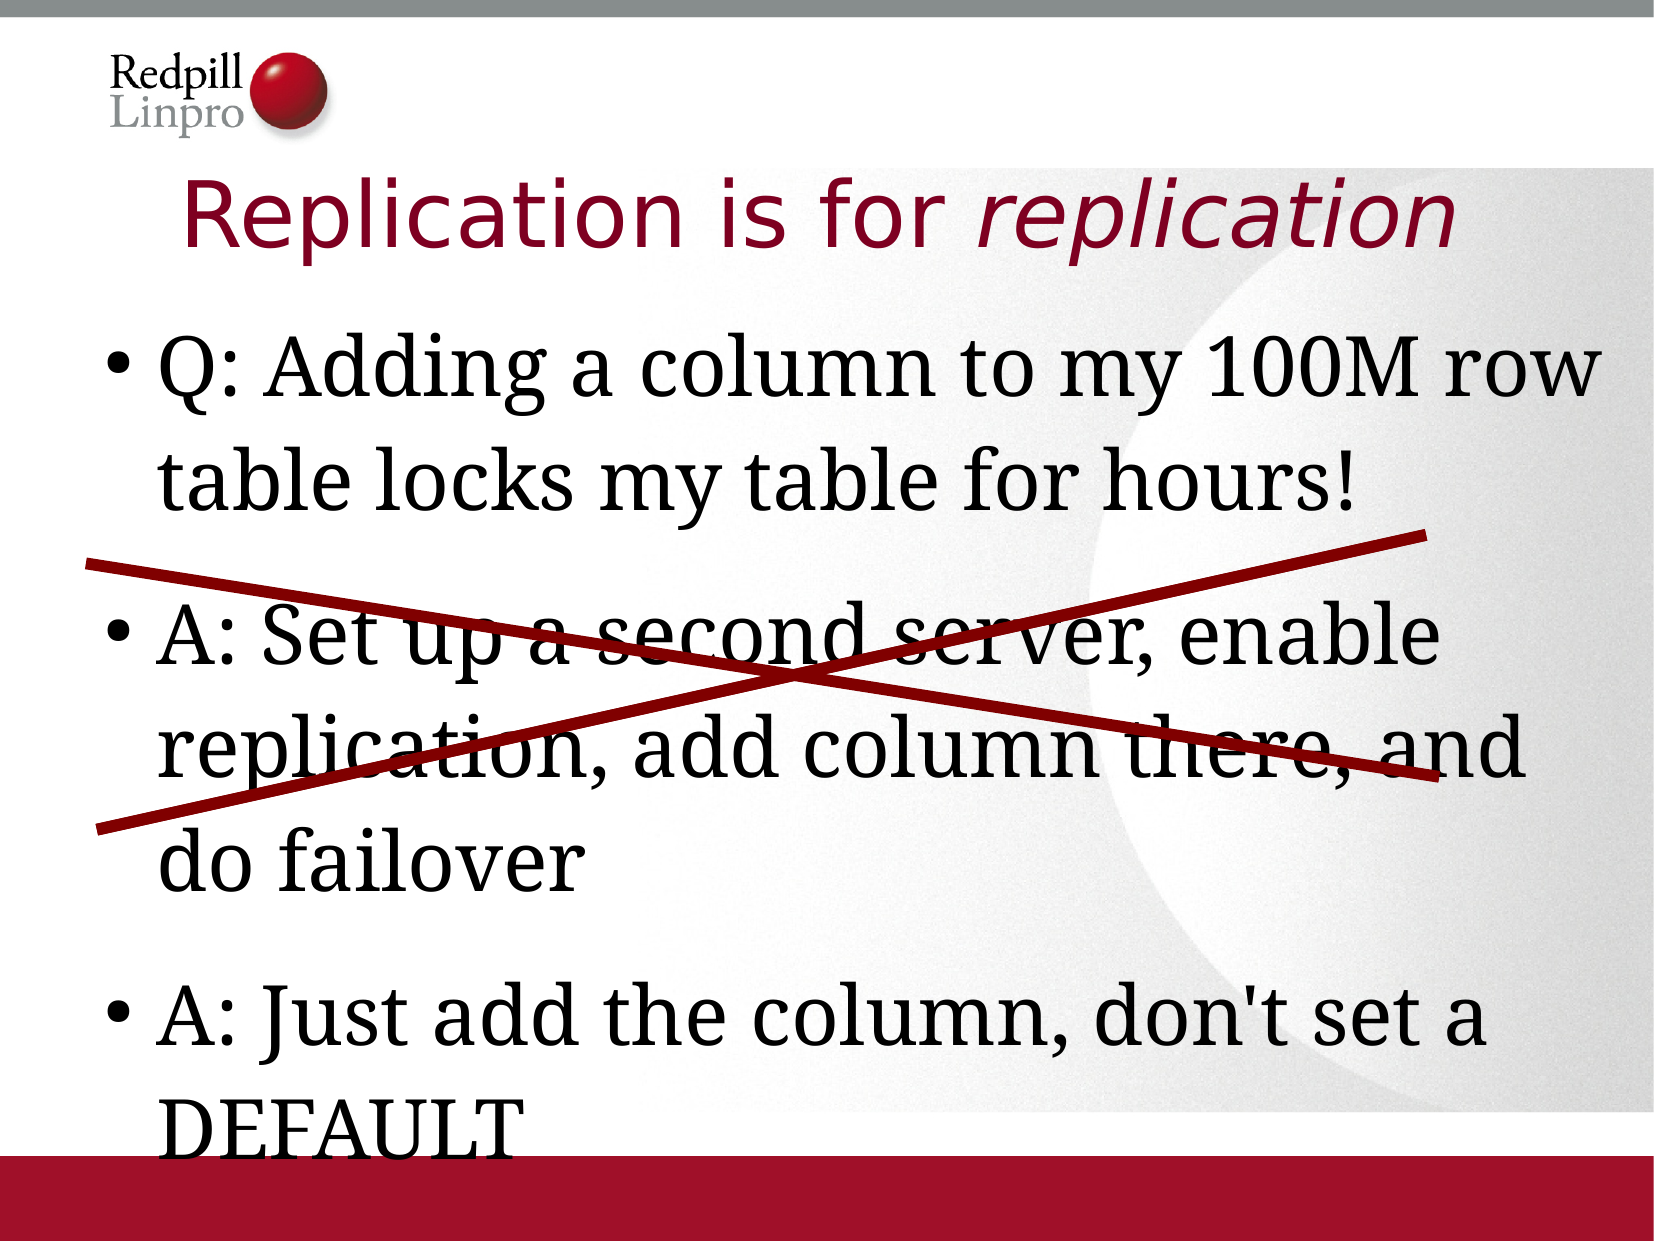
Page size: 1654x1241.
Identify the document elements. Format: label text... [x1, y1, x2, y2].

list Q: Adding a column to my 100M row table locks my table for hours! A: Set up a second server, enable replication, add column there, and do failover A: Just add the column, don't set a DEFAULT [85, 307, 1609, 1112]
picture [0, 0, 1654, 1241]
title Replication is for replication [76, 140, 1565, 293]
